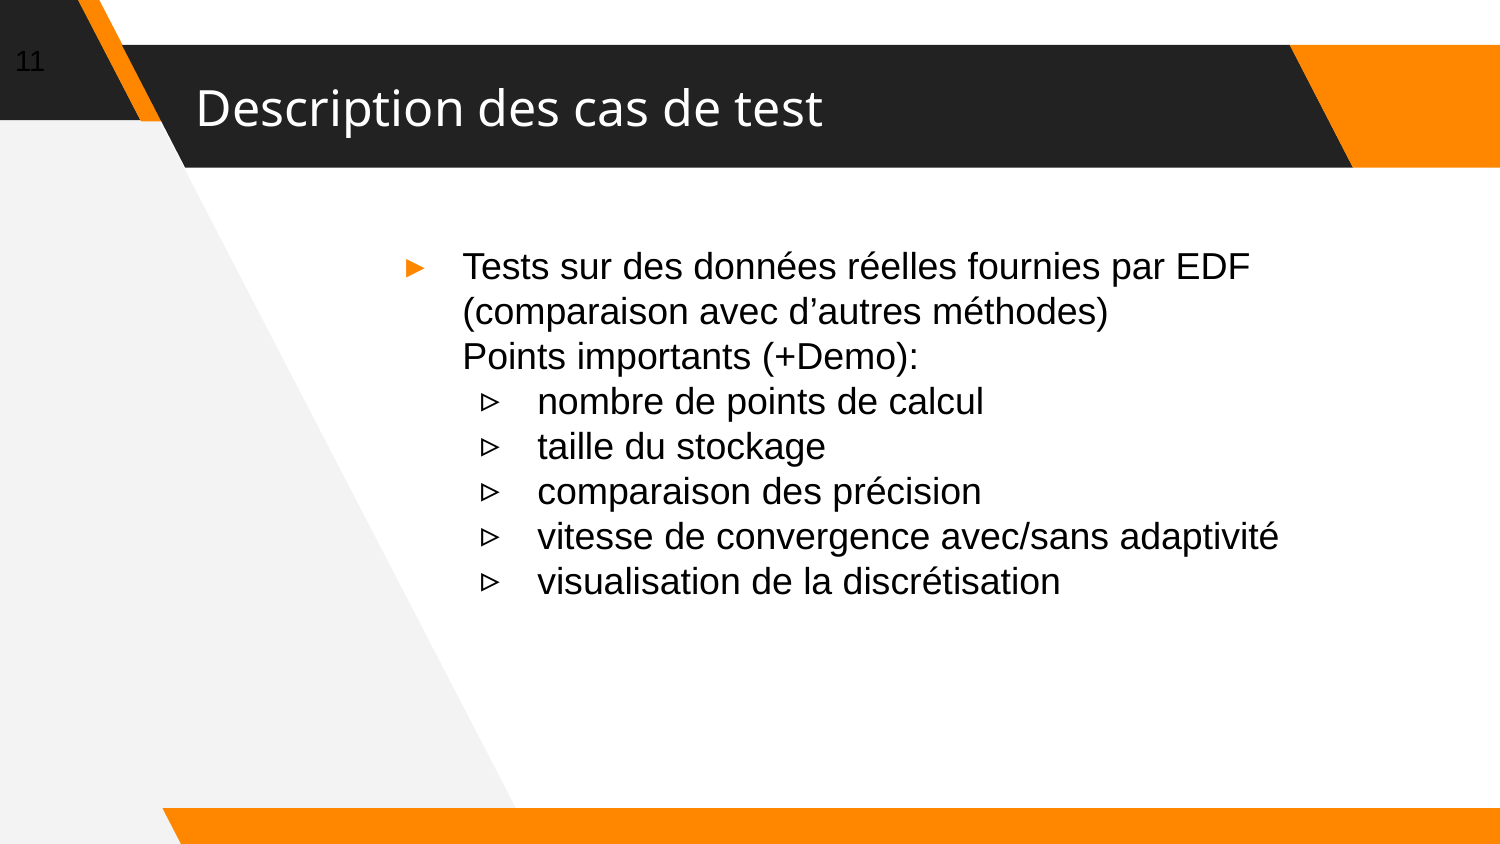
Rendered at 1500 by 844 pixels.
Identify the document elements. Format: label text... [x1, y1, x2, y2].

slide_number <number> [0, 0, 98, 121]
title Description des cas de test [180, 44, 1424, 168]
list Tests sur des données réelles fournies par EDF (comparaison avec d’autres méthodes) Points importants (+Demo): nombre de points de calcul taille du stockage comparaison des précision vitesse de convergence avec/sans adaptivité visualisation de la discrétisation [372, 226, 1489, 696]
